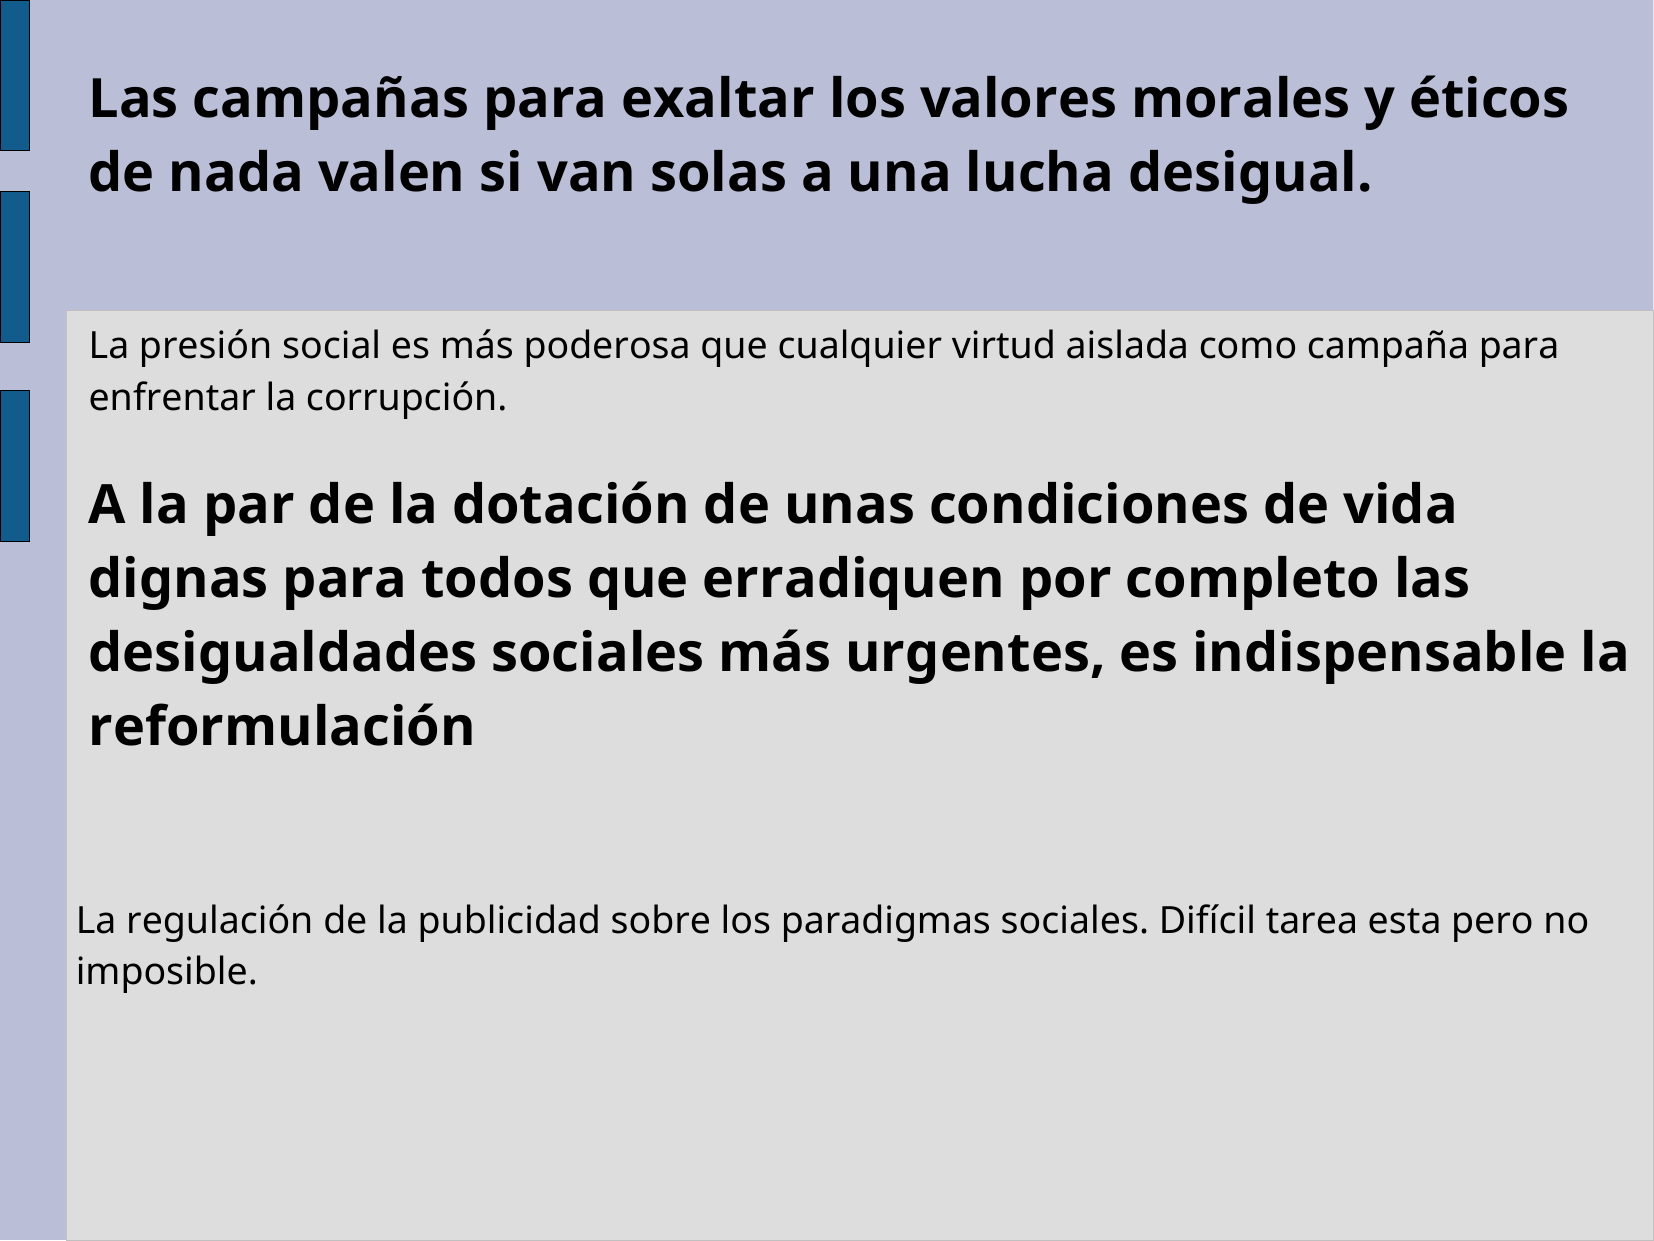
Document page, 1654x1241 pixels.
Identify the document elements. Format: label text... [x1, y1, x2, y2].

text_box La presión social es más poderosa que cualquier virtud aislada como campaña para enfrentar la corrupción. [88, 318, 1632, 465]
text_box A la par de la dotación de unas condiciones de vida dignas para todos que erradiquen por completo las desigualdades sociales más urgentes, es indispensable la reformulación [88, 465, 1654, 827]
text_box La regulación de la publicidad sobre los paradigmas sociales. Difícil tarea esta pero no imposible. [75, 893, 1625, 1093]
text_box Las campañas para exaltar los valores morales y éticos de nada valen si van solas a una lucha desigual. [88, 59, 1625, 240]
